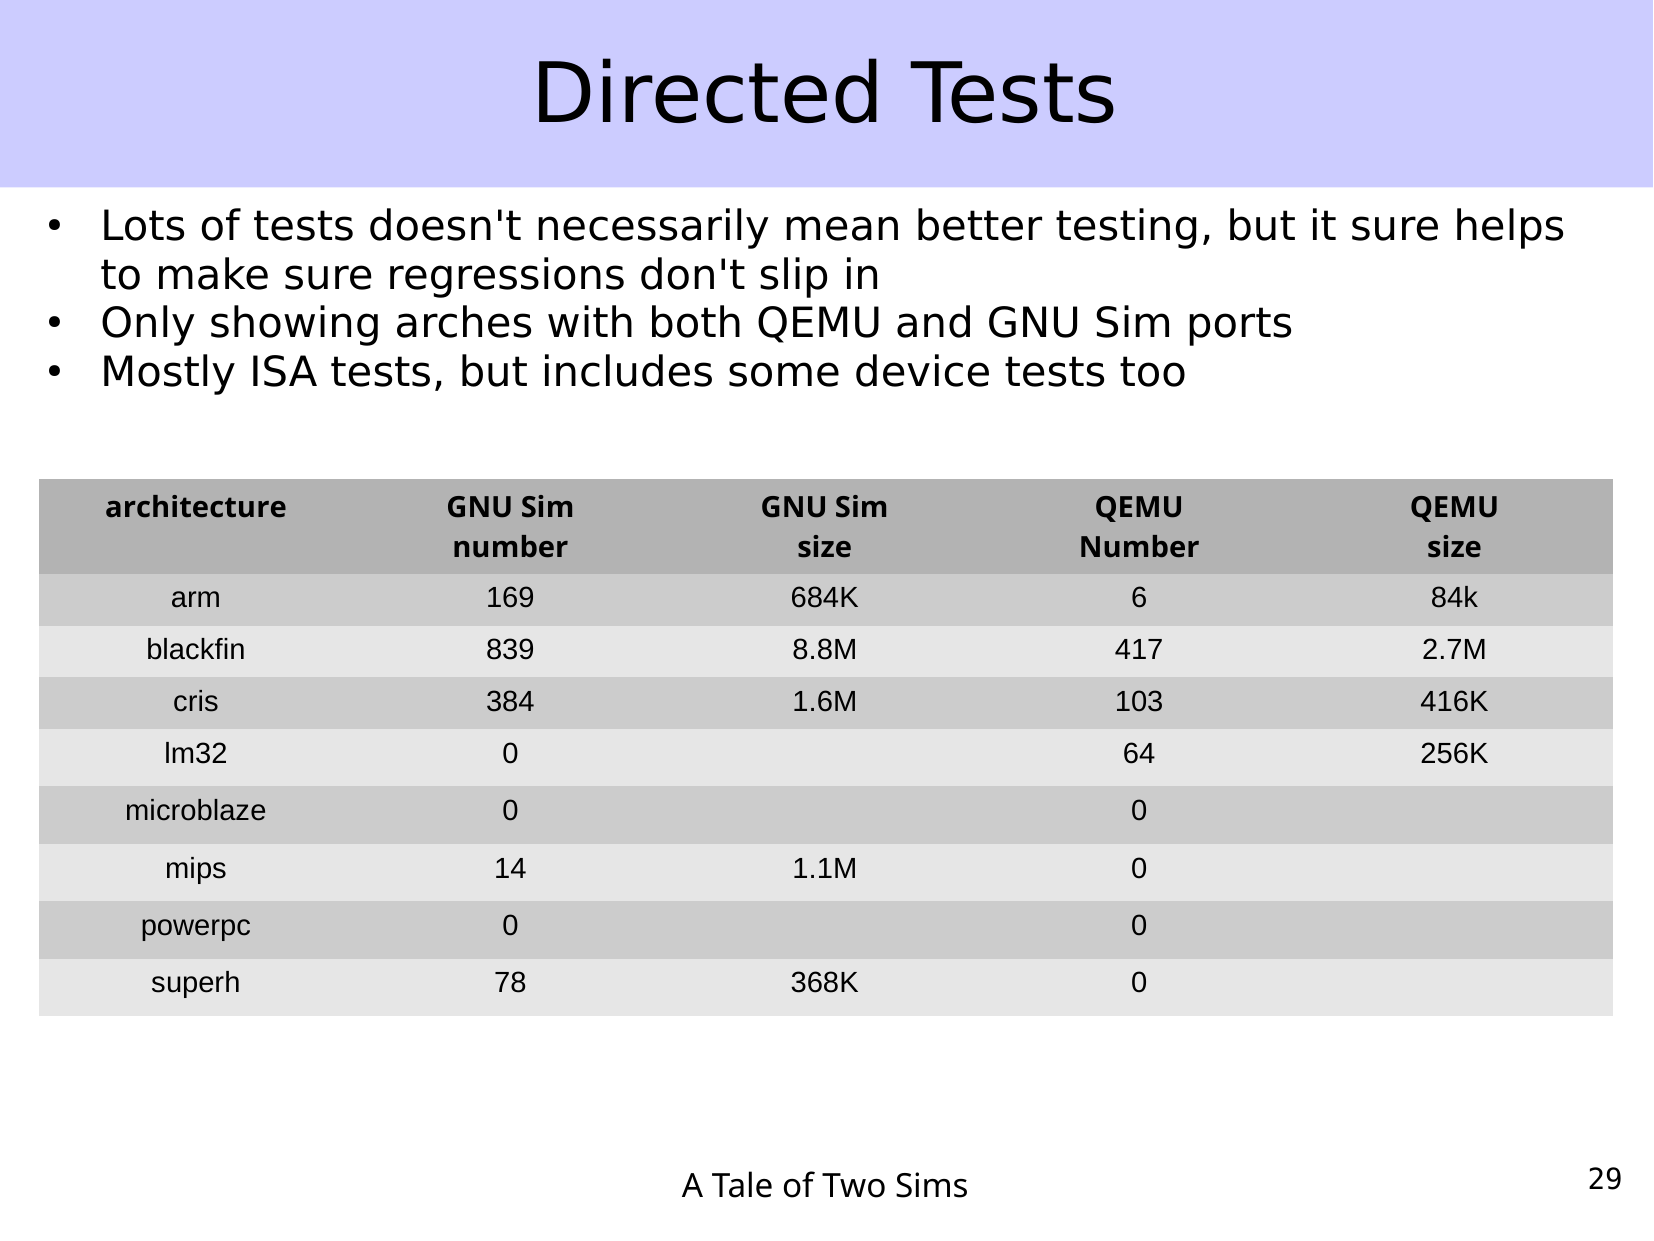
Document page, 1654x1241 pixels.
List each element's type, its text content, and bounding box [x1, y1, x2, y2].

table_header GNU Sim number [353, 479, 668, 574]
table_cell 0 [353, 901, 668, 959]
table_cell cris [39, 677, 353, 729]
table_cell 0 [982, 959, 1296, 1016]
table_cell lm32 [39, 729, 353, 786]
table_cell 8.8M [668, 626, 982, 677]
table_cell microblaze [39, 786, 353, 844]
table_header architecture [39, 479, 353, 574]
table_cell blackfin [39, 626, 353, 677]
table_cell superh [39, 959, 353, 1016]
table_cell 684K [668, 574, 982, 626]
table_cell [1296, 959, 1613, 1016]
table_cell 78 [353, 959, 668, 1016]
table_cell mips [39, 844, 353, 901]
title Directed Tests [0, 0, 1651, 188]
table_cell 417 [982, 626, 1296, 677]
table_cell 6 [982, 574, 1296, 626]
table_cell 0 [353, 786, 668, 844]
table_cell [668, 729, 982, 786]
table_cell 839 [353, 626, 668, 677]
table_cell 2.7M [1296, 626, 1613, 677]
table_cell 368K [668, 959, 982, 1016]
table_cell 0 [982, 901, 1296, 959]
table_cell powerpc [39, 901, 353, 959]
table_cell arm [39, 574, 353, 626]
table_cell 14 [353, 844, 668, 901]
table_cell [1296, 786, 1613, 844]
table_header QEMU size [1296, 479, 1613, 574]
table_header GNU Sim size [668, 479, 982, 574]
table_cell 416K [1296, 677, 1613, 729]
table_cell [668, 786, 982, 844]
table_cell 169 [353, 574, 668, 626]
table_cell 103 [982, 677, 1296, 729]
table_cell 1.1M [668, 844, 982, 901]
table_cell [1296, 901, 1613, 959]
table_cell 0 [982, 786, 1296, 844]
table_cell 84k [1296, 574, 1613, 626]
table_cell 384 [353, 677, 668, 729]
list Lots of tests doesn't necessarily mean better testing, but it sure helps to make sure regressions don't slip in Only showing arches with both QEMU and GNU Sim ports Mostly ISA tests, but includes some device tests too [29, 201, 1620, 1151]
table_cell 256K [1296, 729, 1613, 786]
table_cell [668, 901, 982, 959]
table_cell 0 [353, 729, 668, 786]
table_cell [1296, 844, 1613, 901]
table_cell 1.6M [668, 677, 982, 729]
table_cell 64 [982, 729, 1296, 786]
table_cell 0 [982, 844, 1296, 901]
table_header QEMU Number [982, 479, 1296, 574]
